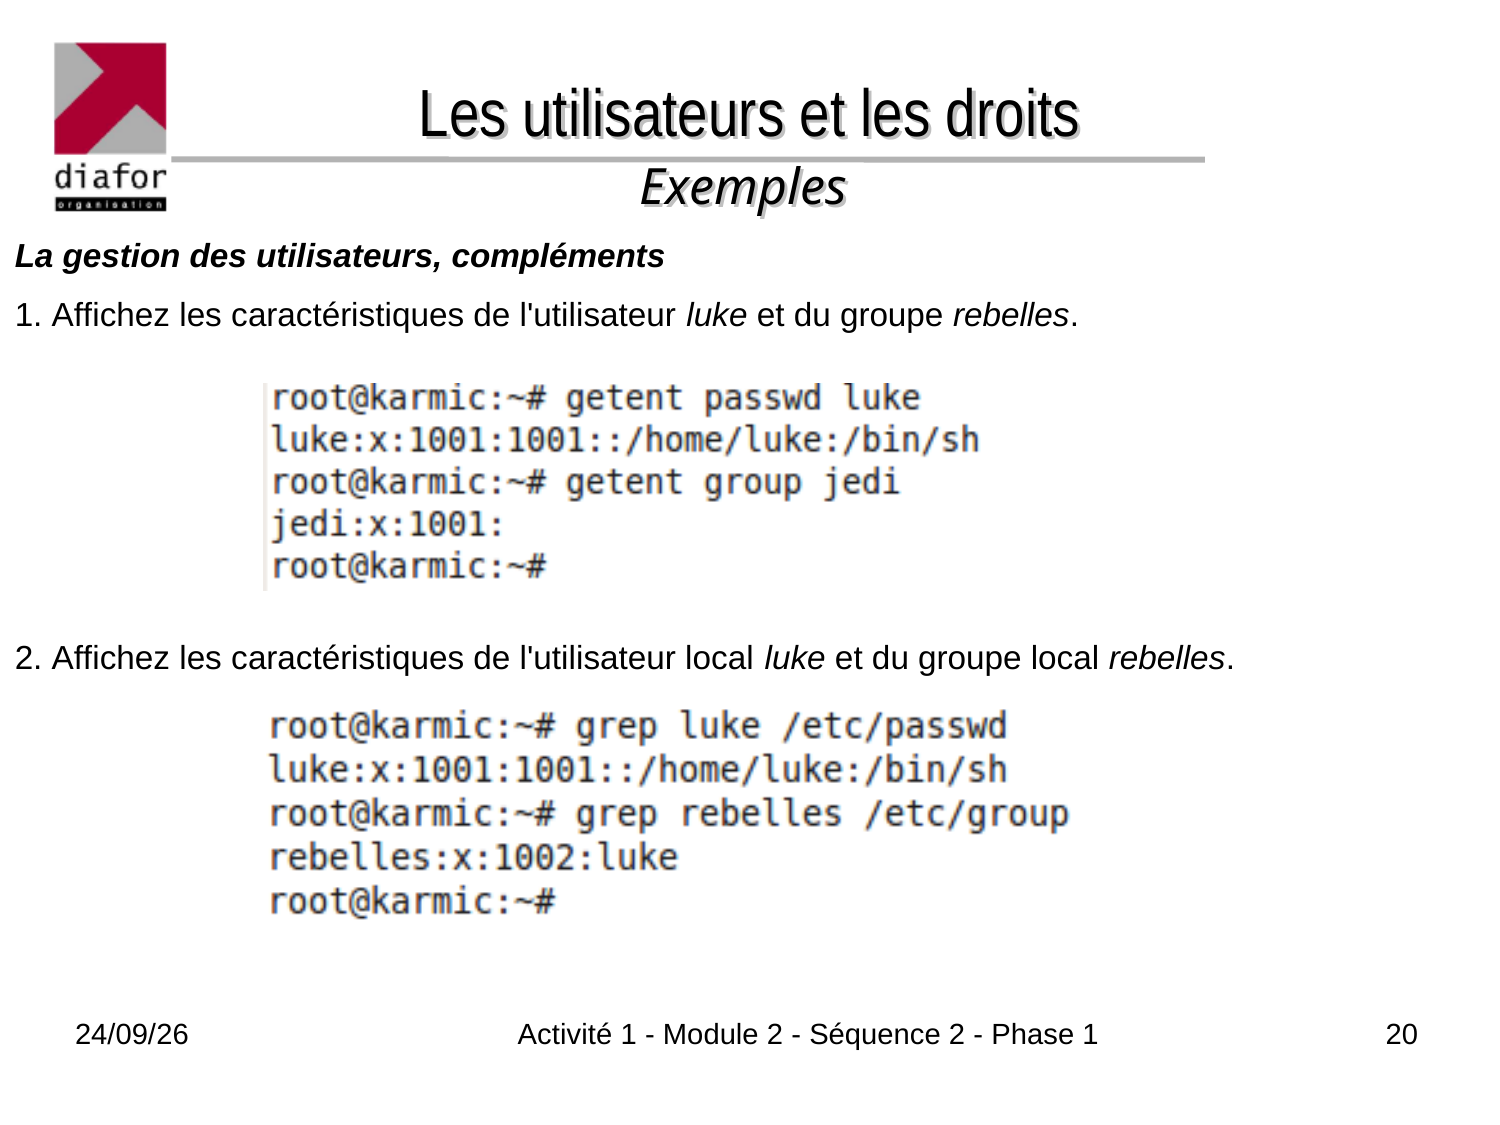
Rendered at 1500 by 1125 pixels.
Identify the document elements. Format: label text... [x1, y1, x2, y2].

picture [265, 708, 1127, 935]
text_box 2. Affichez les caractéristiques de l'utilisateur local luke et du groupe local rebelles. [0, 637, 1250, 683]
title Les utilisateurs et les droits Exemples [75, 45, 1426, 250]
picture [53, 42, 168, 213]
text_box 1. Affichez les caractéristiques de l'utilisateur luke et du groupe rebelles. [0, 295, 1094, 341]
picture [263, 383, 998, 591]
text_box La gestion des utilisateurs, compléments [0, 236, 682, 282]
